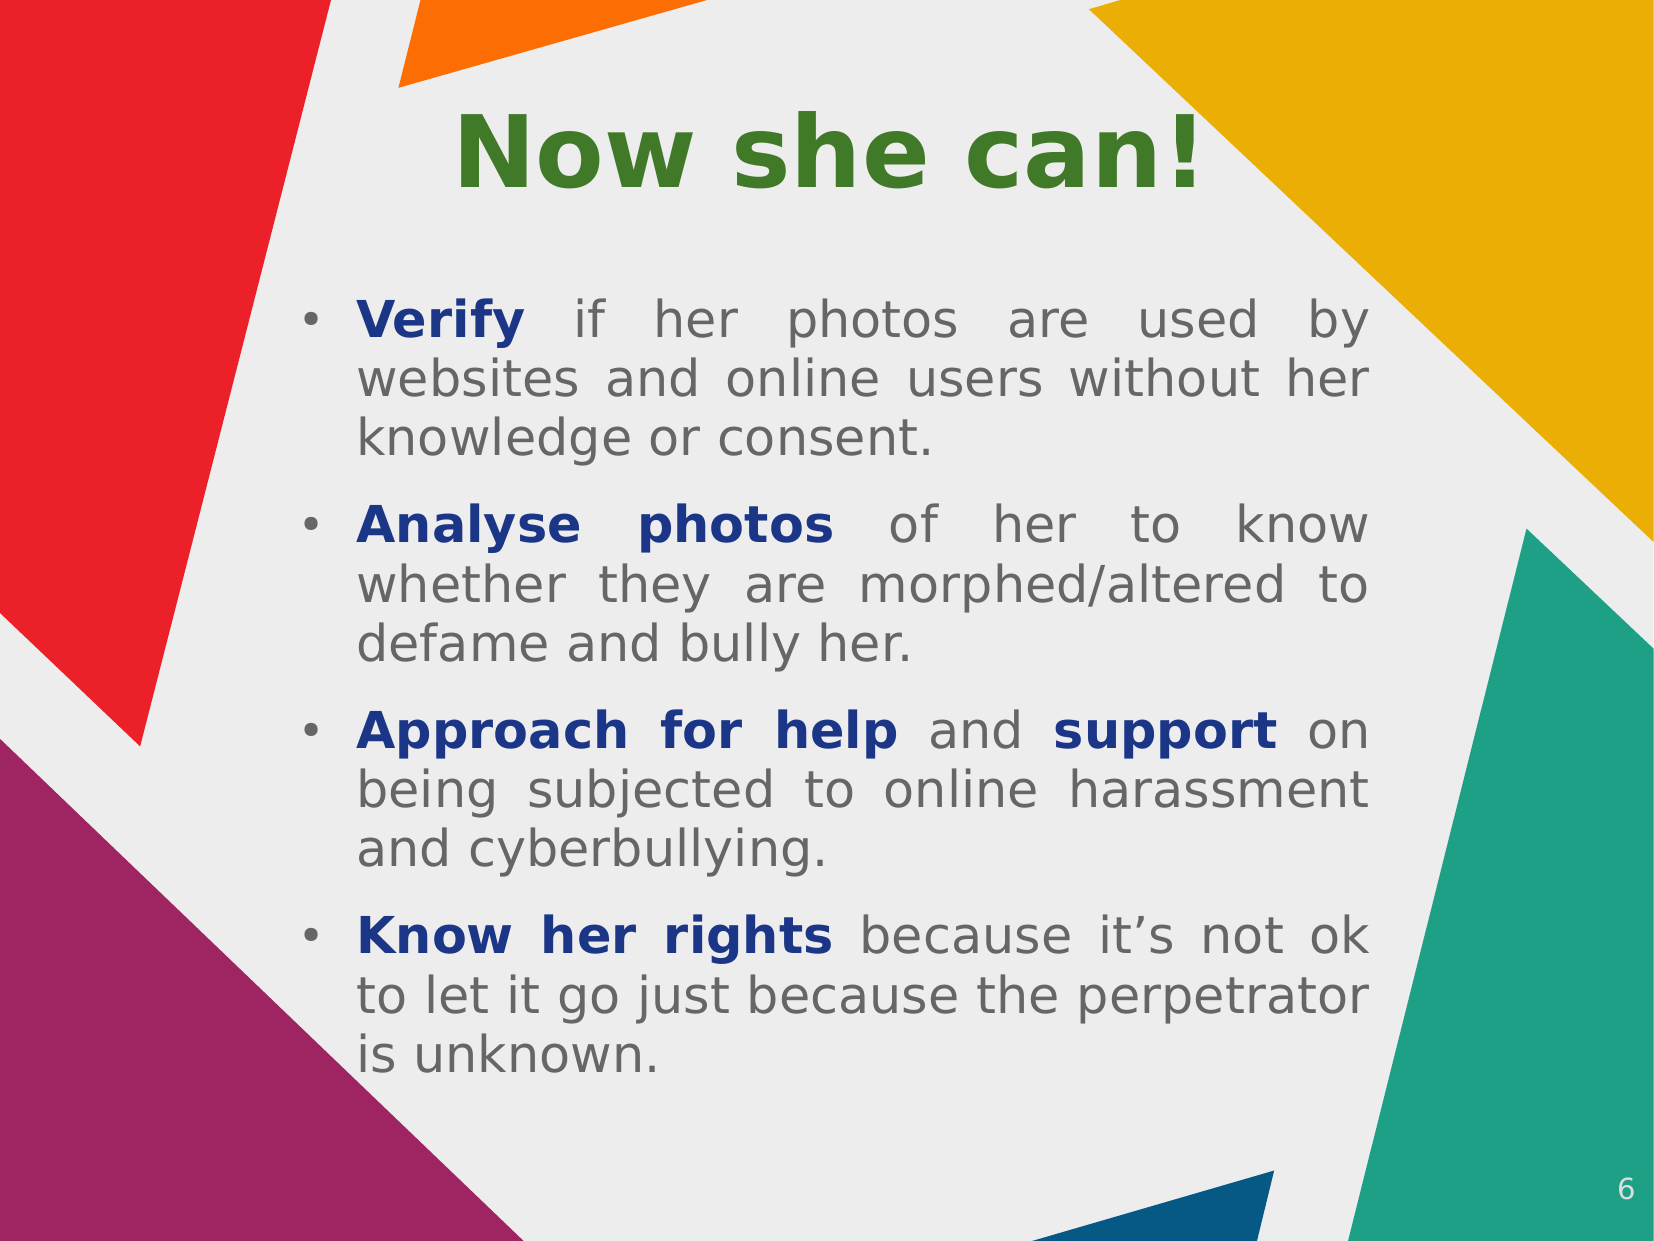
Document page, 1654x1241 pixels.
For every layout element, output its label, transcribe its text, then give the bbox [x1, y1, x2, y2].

title Now she can! [289, 49, 1372, 257]
list Verify if her photos are used by websites and online users without her knowledge or consent. Analyse photos of her to know whether they are morphed/altered to defame and bully her. Approach for help and support on being subjected to online harassment and cyberbullying. Know her rights because it’s not ok to let it go just because the perpetrator is unknown. [289, 290, 1372, 1090]
